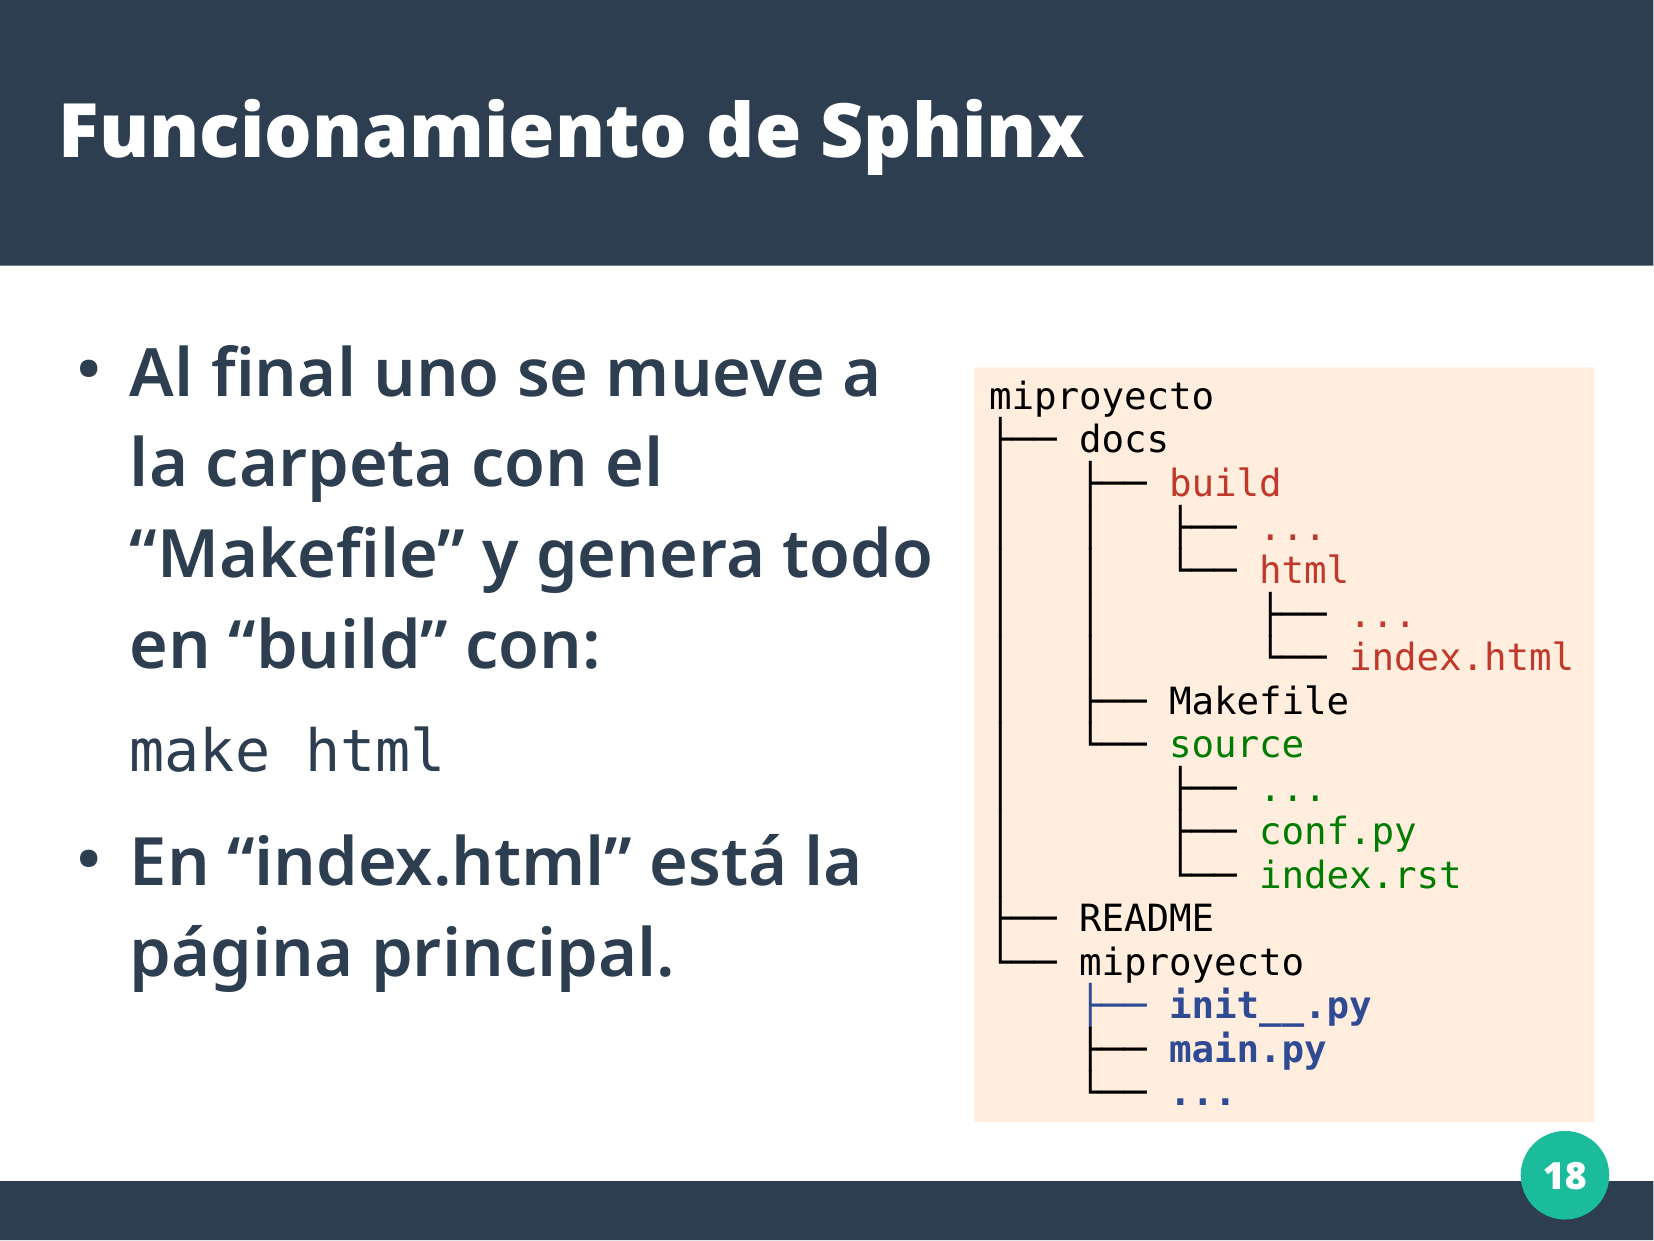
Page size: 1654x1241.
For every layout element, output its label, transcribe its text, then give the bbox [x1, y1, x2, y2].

list Al final uno se mueve a la carpeta con el “Makefile” y genera todo en “build” con: make html En “index.html” está la página principal. [59, 324, 945, 1152]
title Funcionamiento de Sphinx [59, 49, 1595, 207]
text_box miproyecto ├── docs │ ├── build │ │ ├── ... │ │ └── html │ │ ├── ... │ │ └── index.html │ ├── Makefile │ └── source │ ├── ... │ ├── conf.py │ └── index.rst ├── README └── miproyecto ├── init__.py ├── main.py └── ... [974, 367, 1595, 1123]
